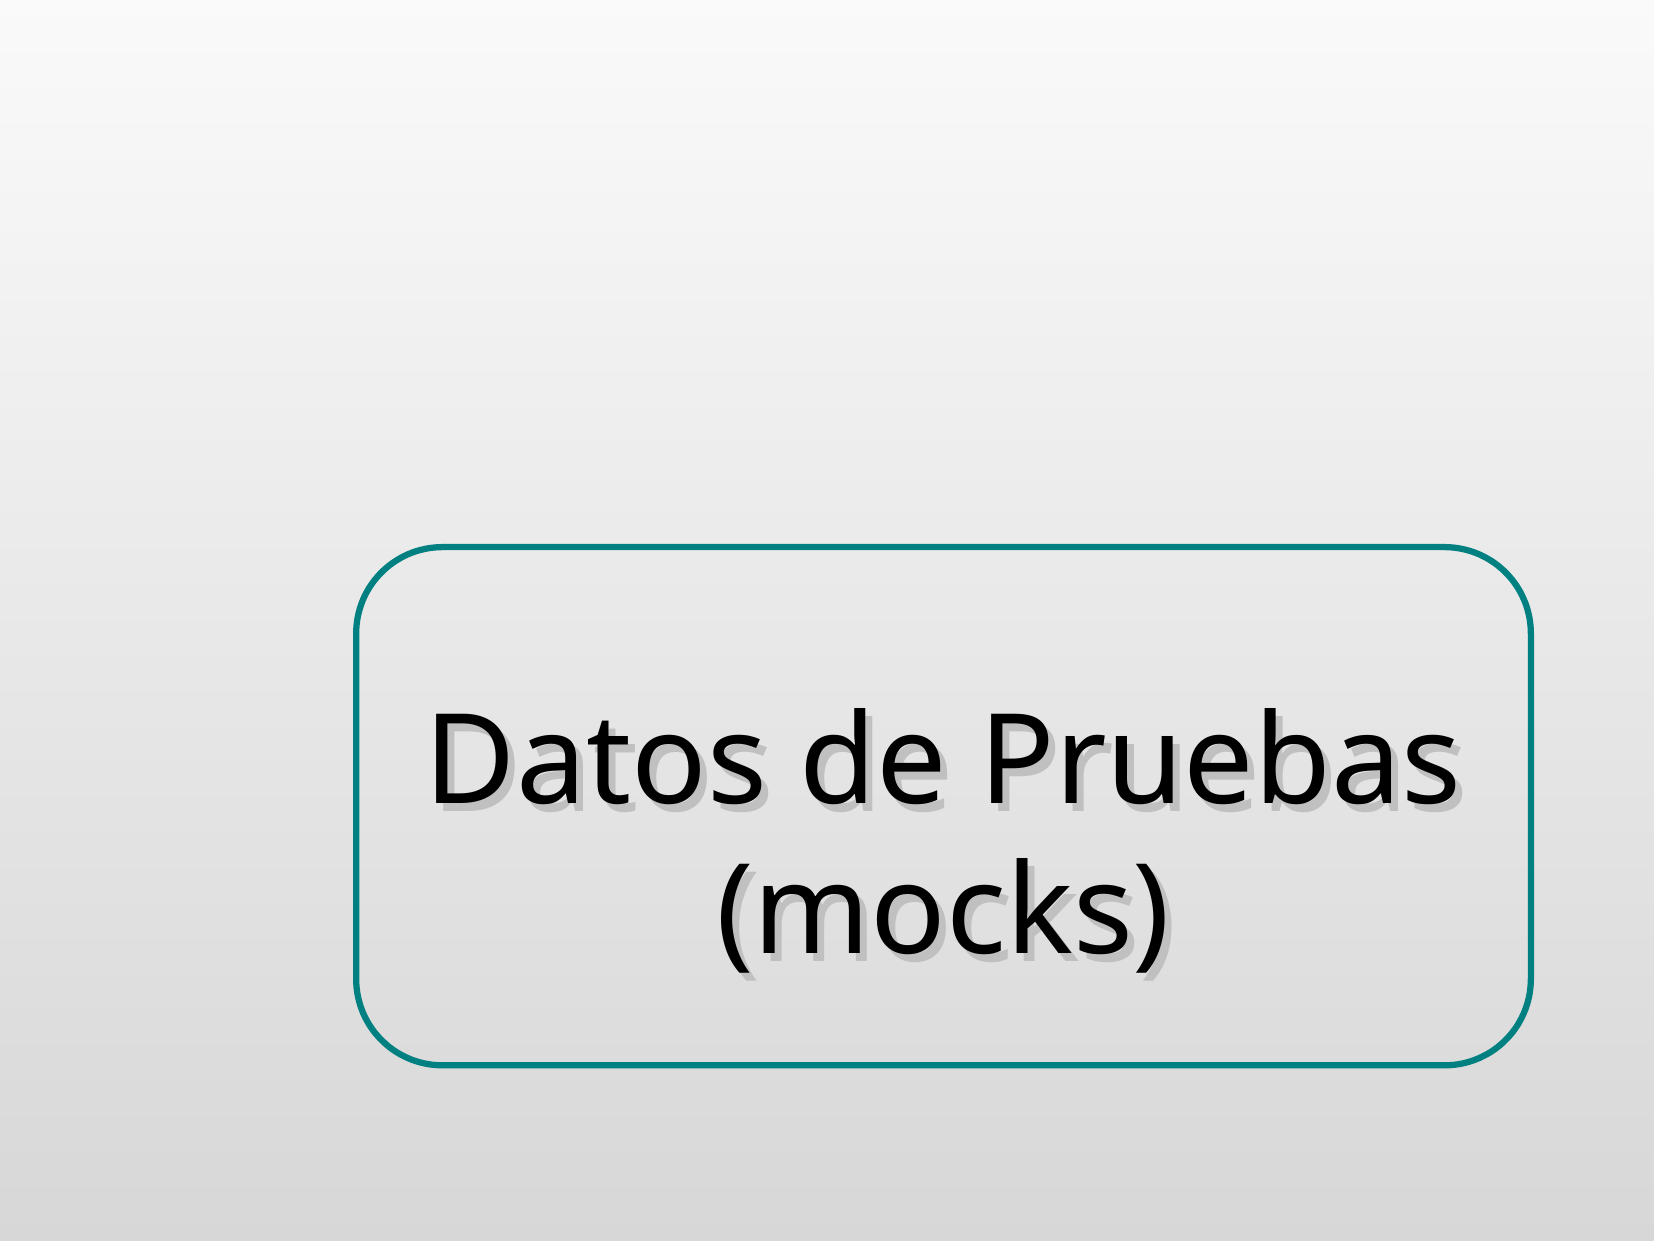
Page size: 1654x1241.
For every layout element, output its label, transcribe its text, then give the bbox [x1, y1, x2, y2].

title Datos de Pruebas (mocks) [323, 547, 415, 979]
title Datos de Pruebas (mocks) [360, 551, 1527, 979]
title Datos de Pruebas (mocks) [1472, 547, 1564, 979]
